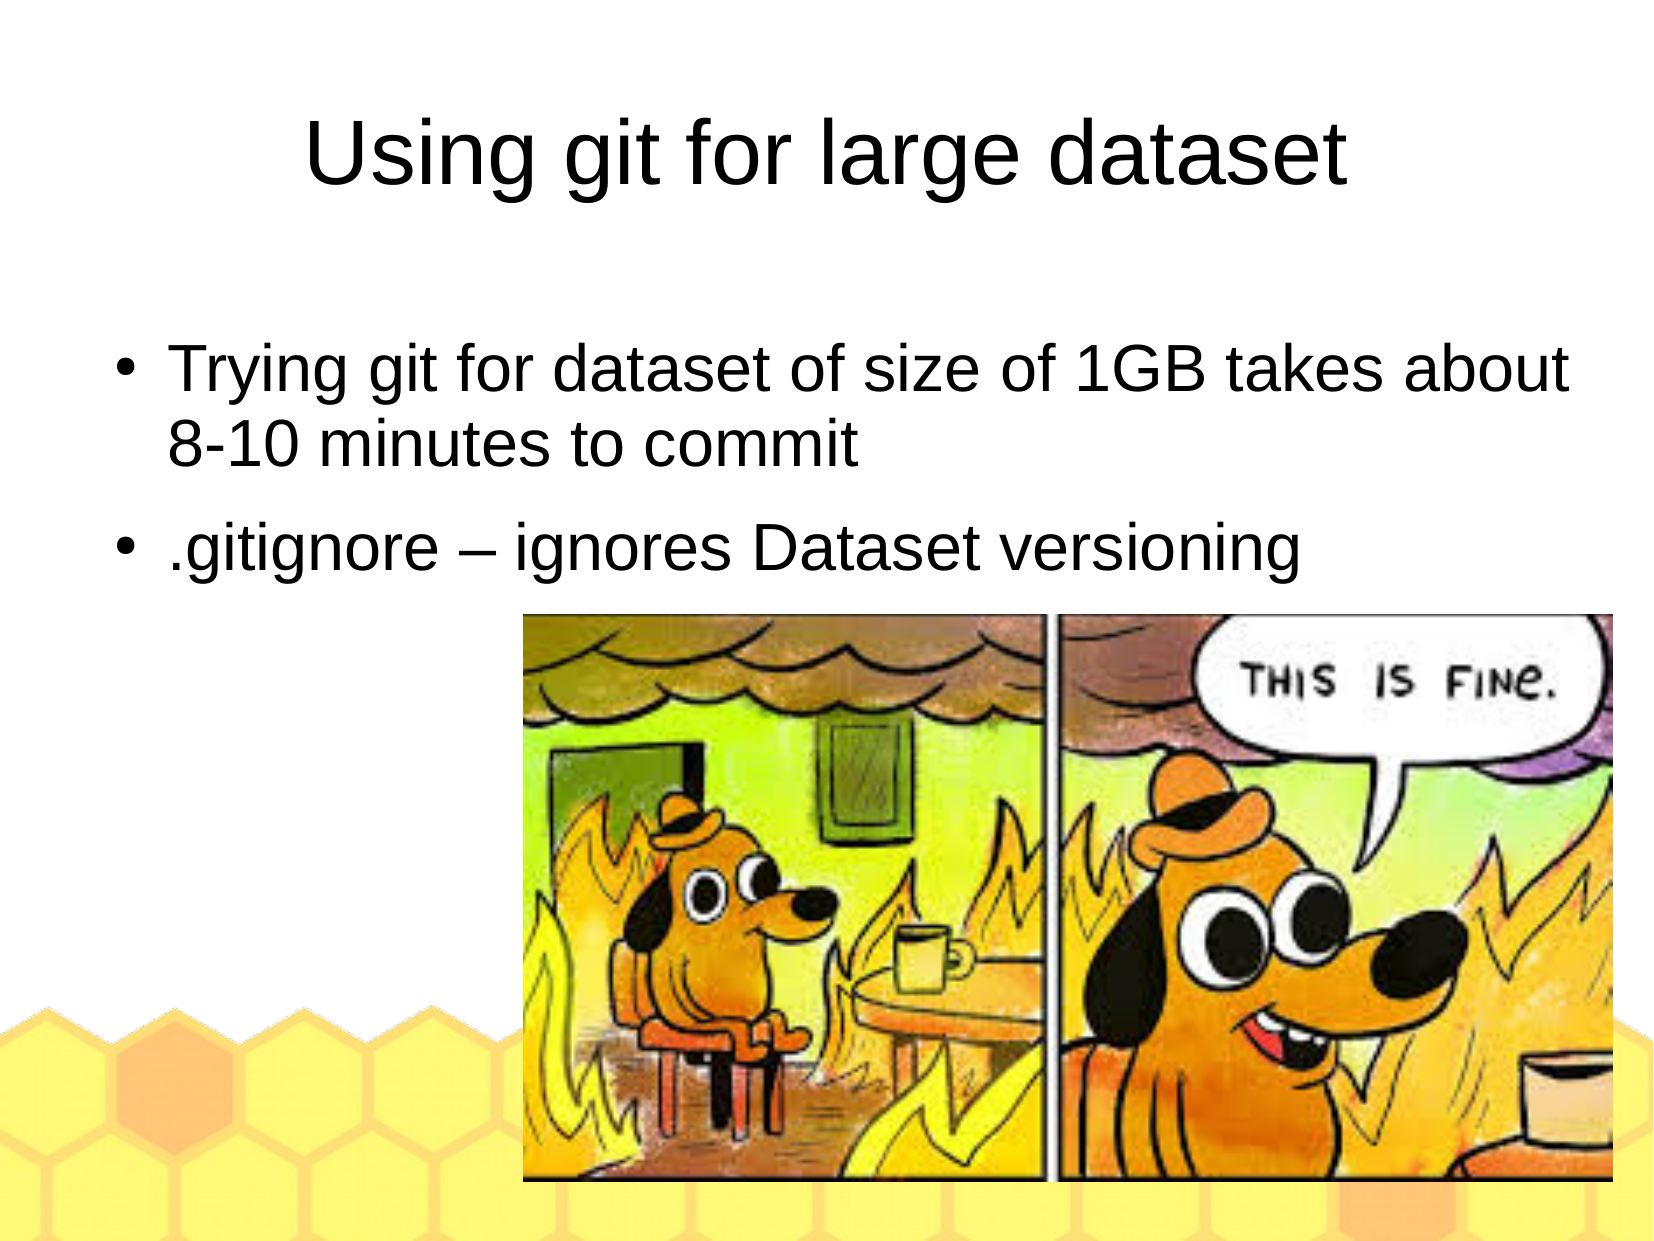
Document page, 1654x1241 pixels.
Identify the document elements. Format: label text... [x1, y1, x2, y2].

title Using git for large dataset [82, 49, 1571, 257]
list Trying git for dataset of size of 1GB takes about 8-10 minutes to commit .gitignore – ignores Dataset versioning [96, 331, 1585, 1051]
picture [0, 614, 1654, 1241]
